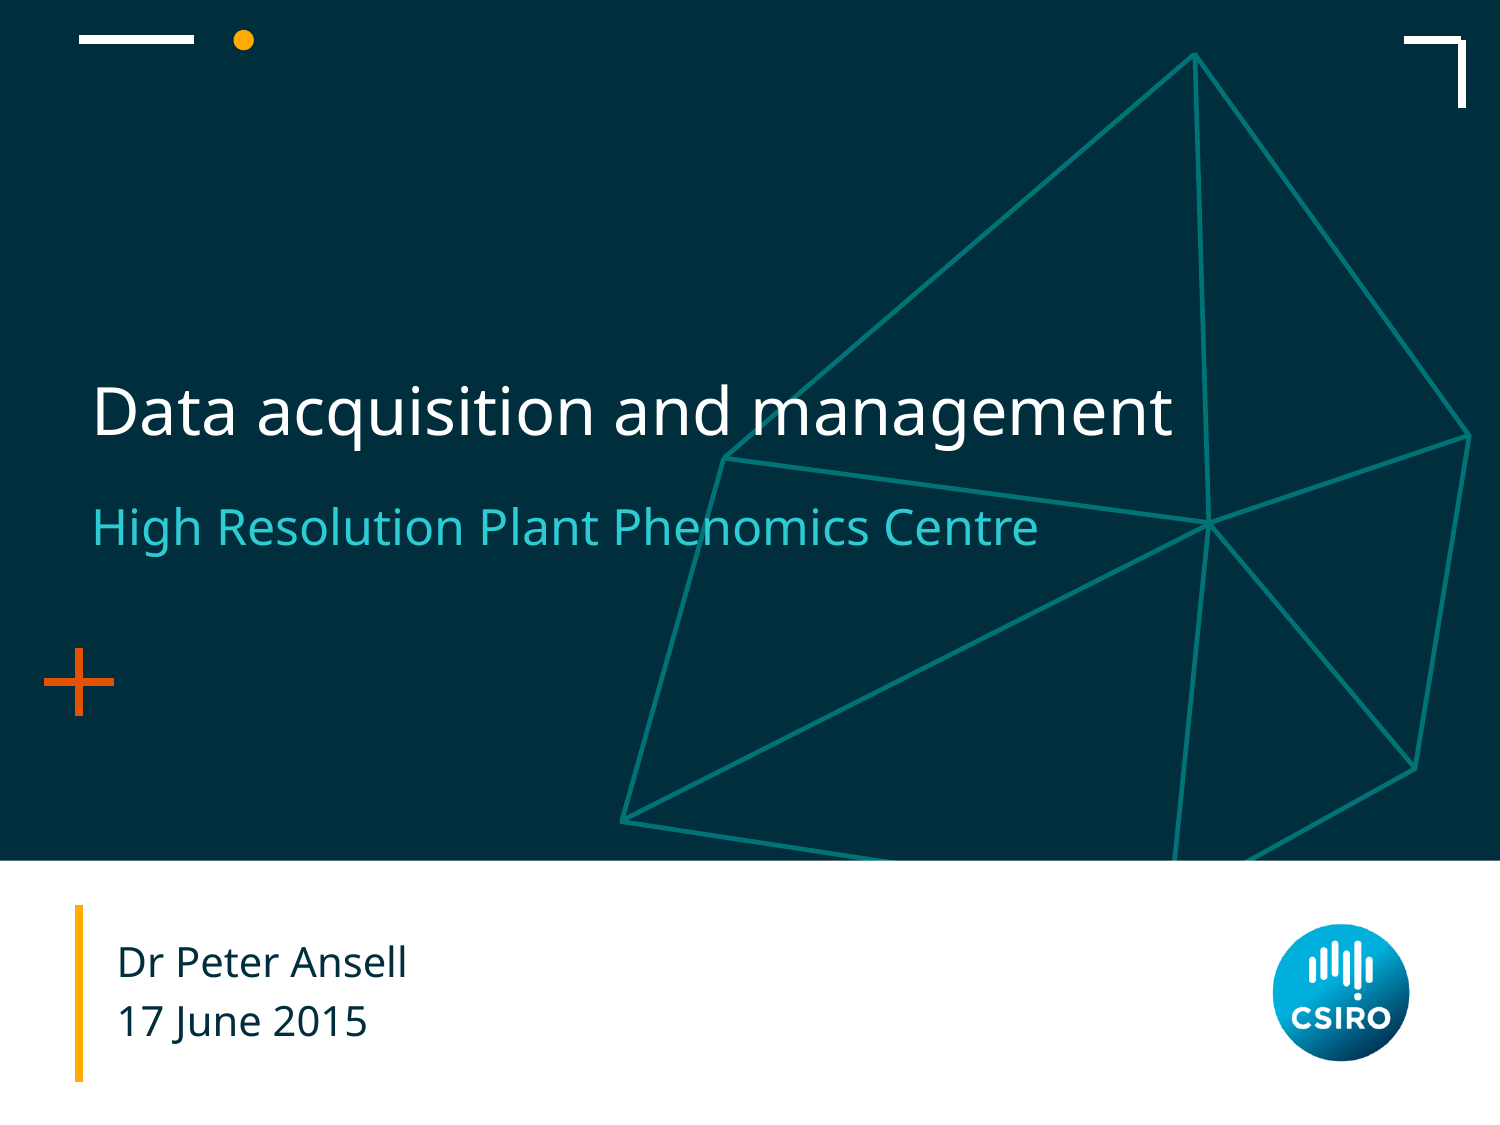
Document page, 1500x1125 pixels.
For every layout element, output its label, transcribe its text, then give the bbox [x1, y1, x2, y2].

picture [1227, 860, 1473, 1125]
title Data acquisition and management [76, 208, 1352, 450]
subtitle High Resolution Plant Phenomics Centre [76, 487, 1123, 634]
text_box Dr Peter Ansell 17 June 2015 [101, 928, 880, 1073]
